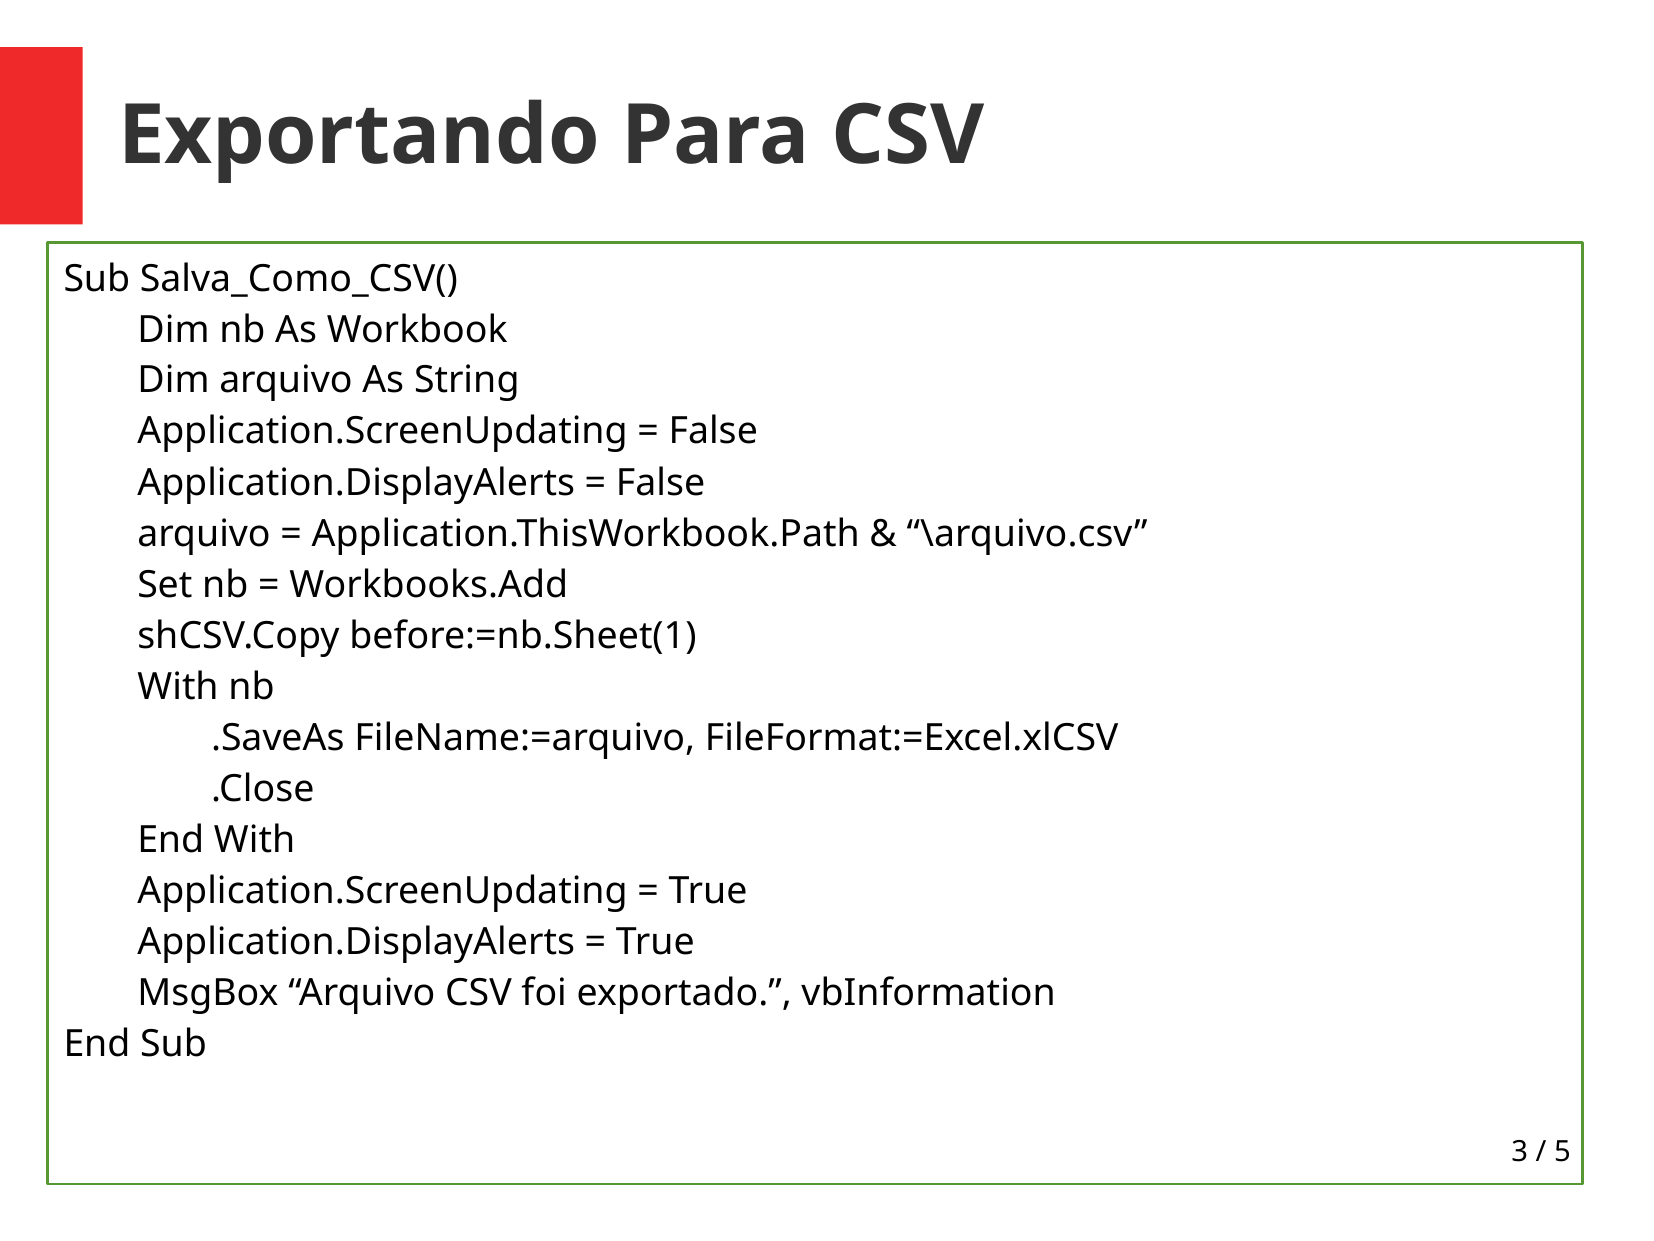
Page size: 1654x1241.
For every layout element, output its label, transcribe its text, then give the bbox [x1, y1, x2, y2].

text_box Sub Salva_Como_CSV() Dim nb As Workbook Dim arquivo As String Application.ScreenUpdating = False Application.DisplayAlerts = False arquivo = Application.ThisWorkbook.Path & “\arquivo.csv” Set nb = Workbooks.Add shCSV.Copy before:=nb.Sheet(1) With nb .SaveAs FileName:=arquivo, FileFormat:=Excel.xlCSV .Close End With Application.ScreenUpdating = True Application.DisplayAlerts = True MsgBox “Arquivo CSV foi exportado.”, vbInformation End Sub [47, 242, 1583, 1184]
title Exportando Para CSV [118, 49, 1571, 213]
